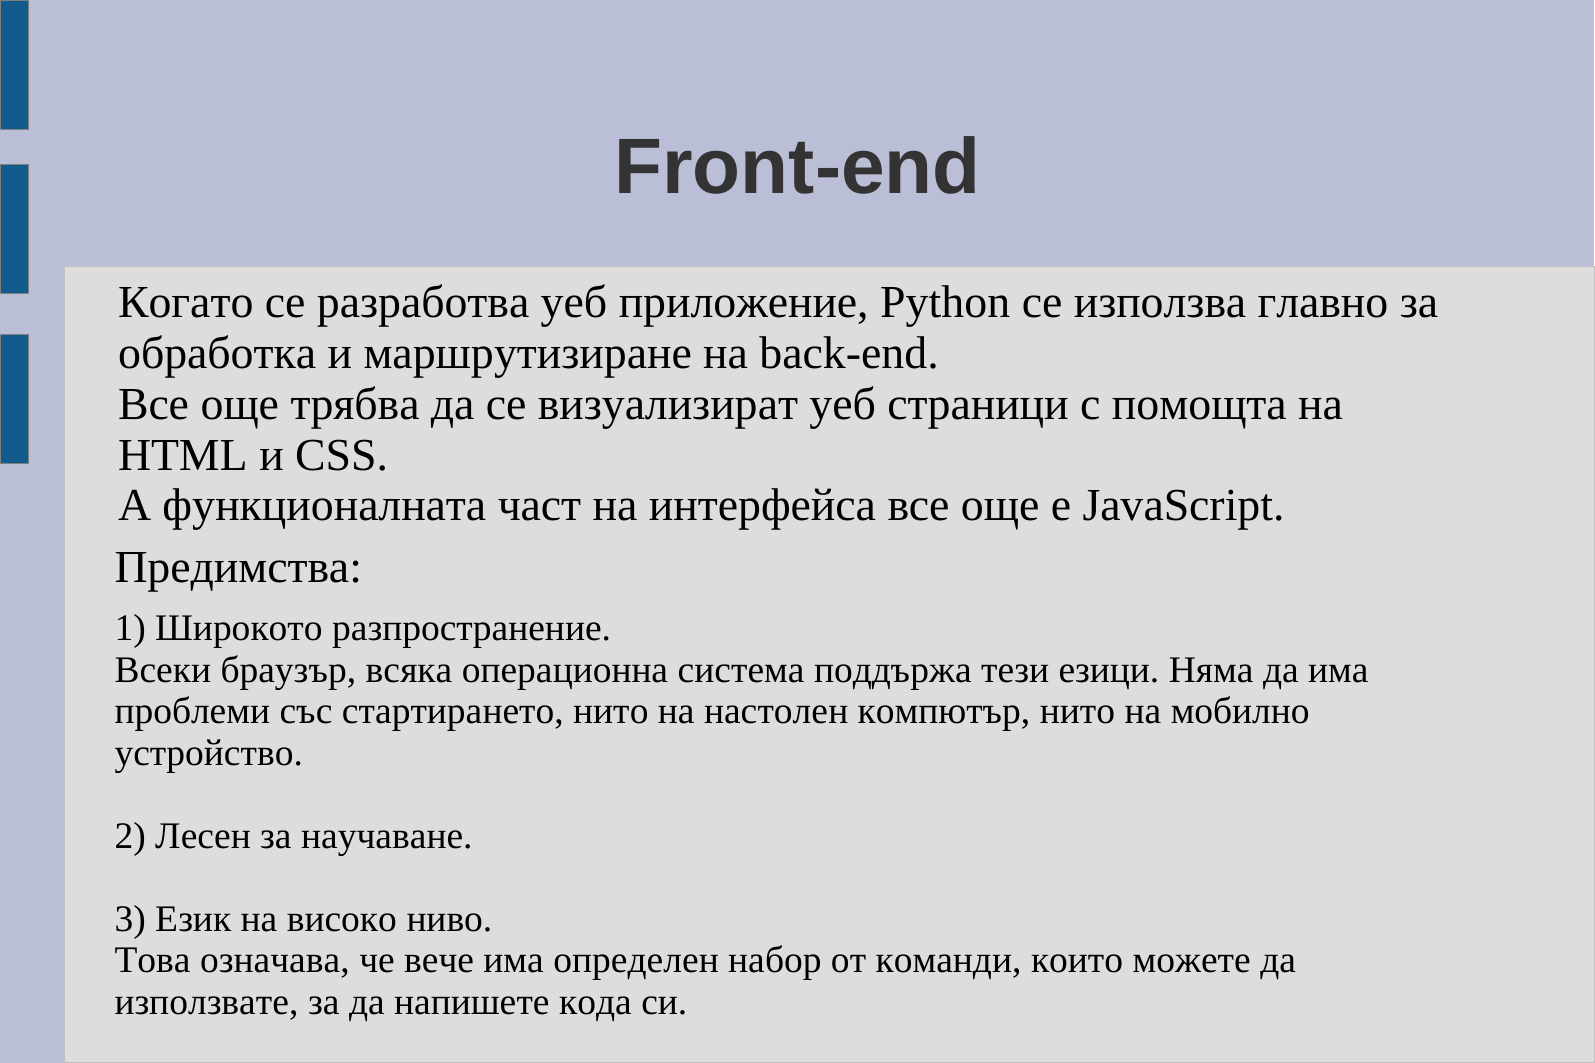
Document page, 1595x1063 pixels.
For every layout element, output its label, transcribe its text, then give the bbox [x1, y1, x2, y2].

subtitle Когато се разработва уеб приложение, Python се използва главно за обработка и маршрутизиране на back-end. Все още трябва да се визуализират уеб страници с помощта на HTML и CSS. А функционалната част на интерфейса все още е JavaScript. [118, 276, 1480, 532]
text_box 1) Широкото разпространение. Всеки браузър, всяка операционна система поддържа тези езици. Няма да има проблеми със стартирането, нито на настолен компютър, нито на мобилно устройство. 2) Лесен за научаване. 3) Език на високо ниво. Това означава, че вече има определен набор от команди, които можете да използвате, за да напишете кода си. [114, 602, 1477, 1028]
title Front-end [117, 78, 1479, 256]
text_box Предимства: [114, 531, 1477, 602]
